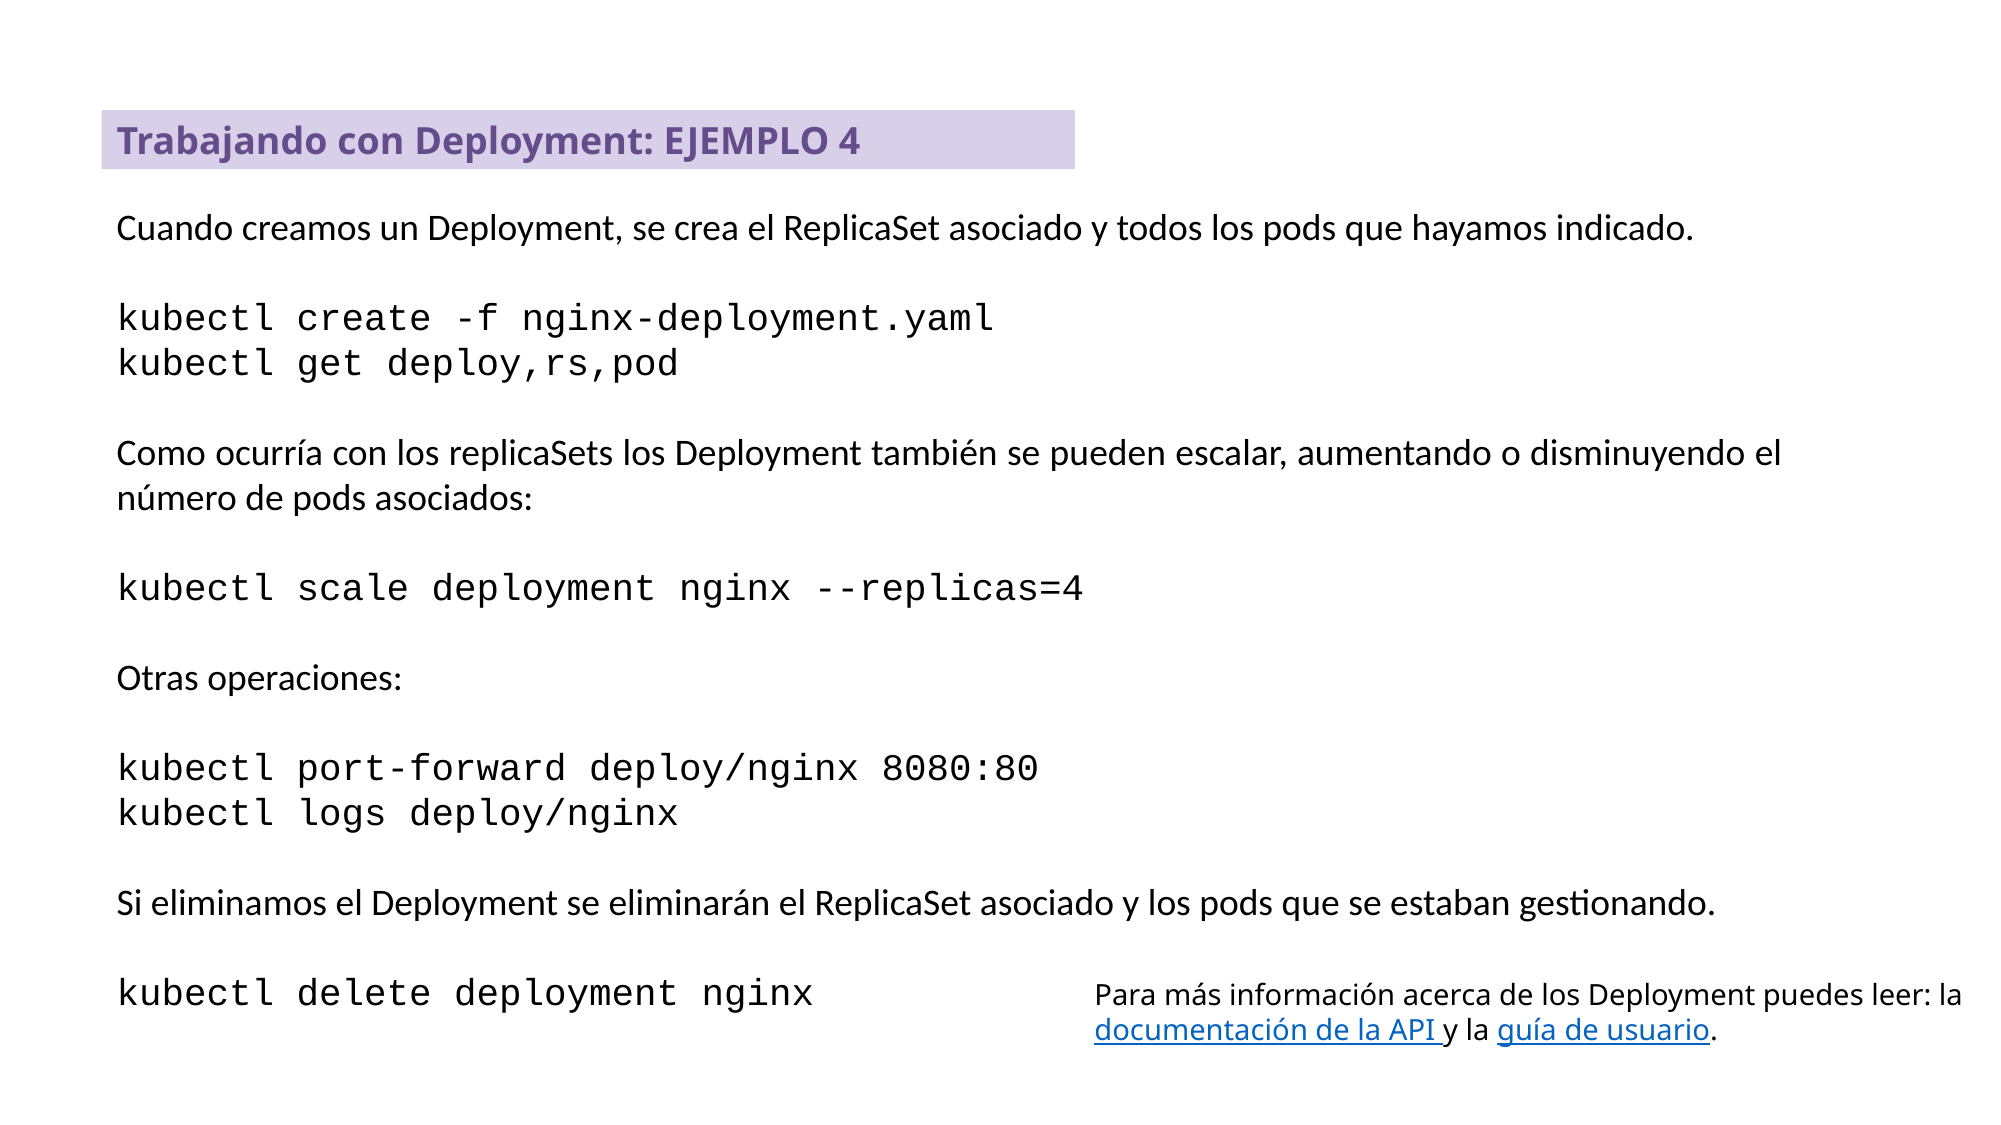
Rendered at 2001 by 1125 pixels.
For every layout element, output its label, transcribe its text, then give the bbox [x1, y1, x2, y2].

text_box Cuando creamos un Deployment, se crea el ReplicaSet asociado y todos los pods que hayamos indicado. kubectl create -f nginx-deployment.yaml kubectl get deploy,rs,pod Como ocurría con los replicaSets los Deployment también se pueden escalar, aumentando o disminuyendo el número de pods asociados: kubectl scale deployment nginx --replicas=4 Otras operaciones: kubectl port-forward deploy/nginx 8080:80 kubectl logs deploy/nginx Si eliminamos el Deployment se eliminarán el ReplicaSet asociado y los pods que se estaban gestionando. kubectl delete deployment nginx [101, 195, 1799, 901]
text_box Para más información acerca de los Deployment puedes leer: la documentación de la API y la guía de usuario. [1079, 961, 1987, 1070]
text_box Trabajando con Deployment: EJEMPLO 4 [101, 110, 1075, 170]
